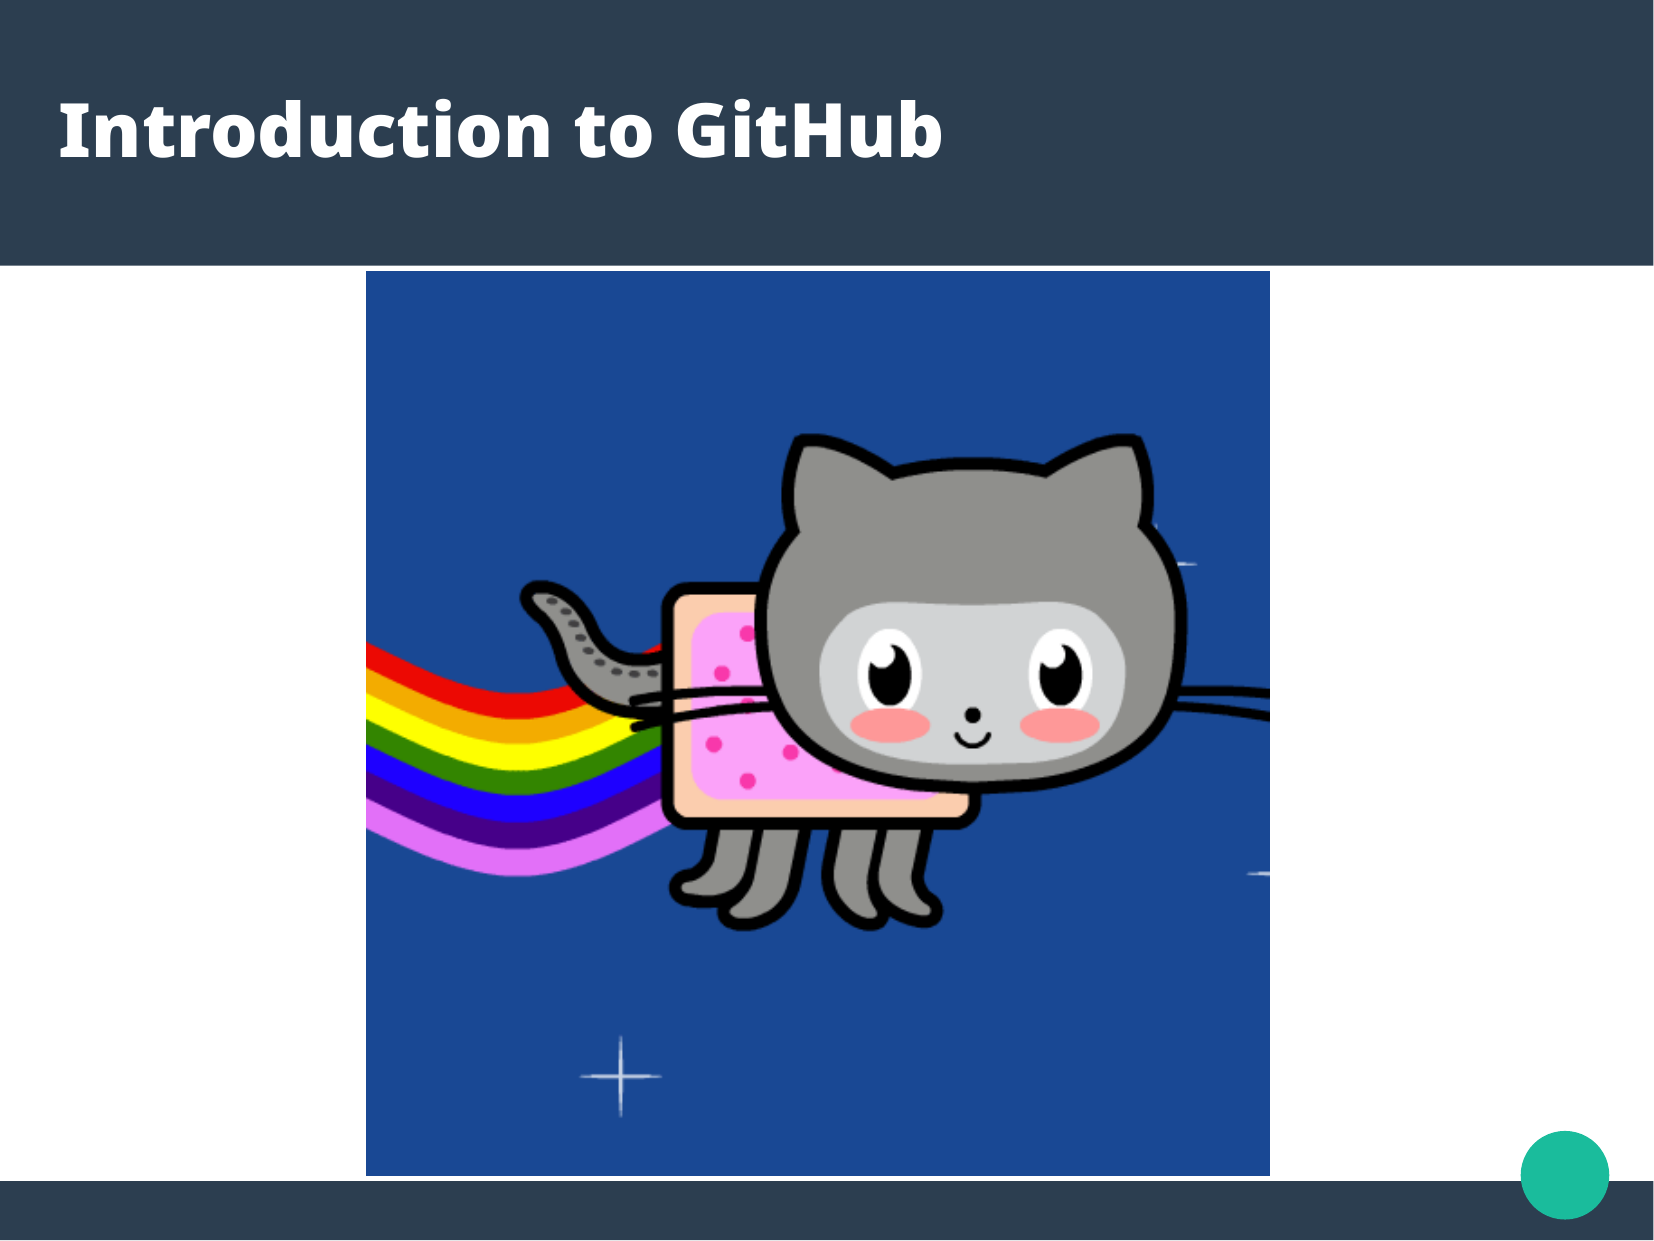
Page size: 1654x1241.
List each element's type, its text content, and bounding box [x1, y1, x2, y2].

picture [366, 271, 1270, 1176]
title Introduction to GitHub [59, 49, 1595, 207]
